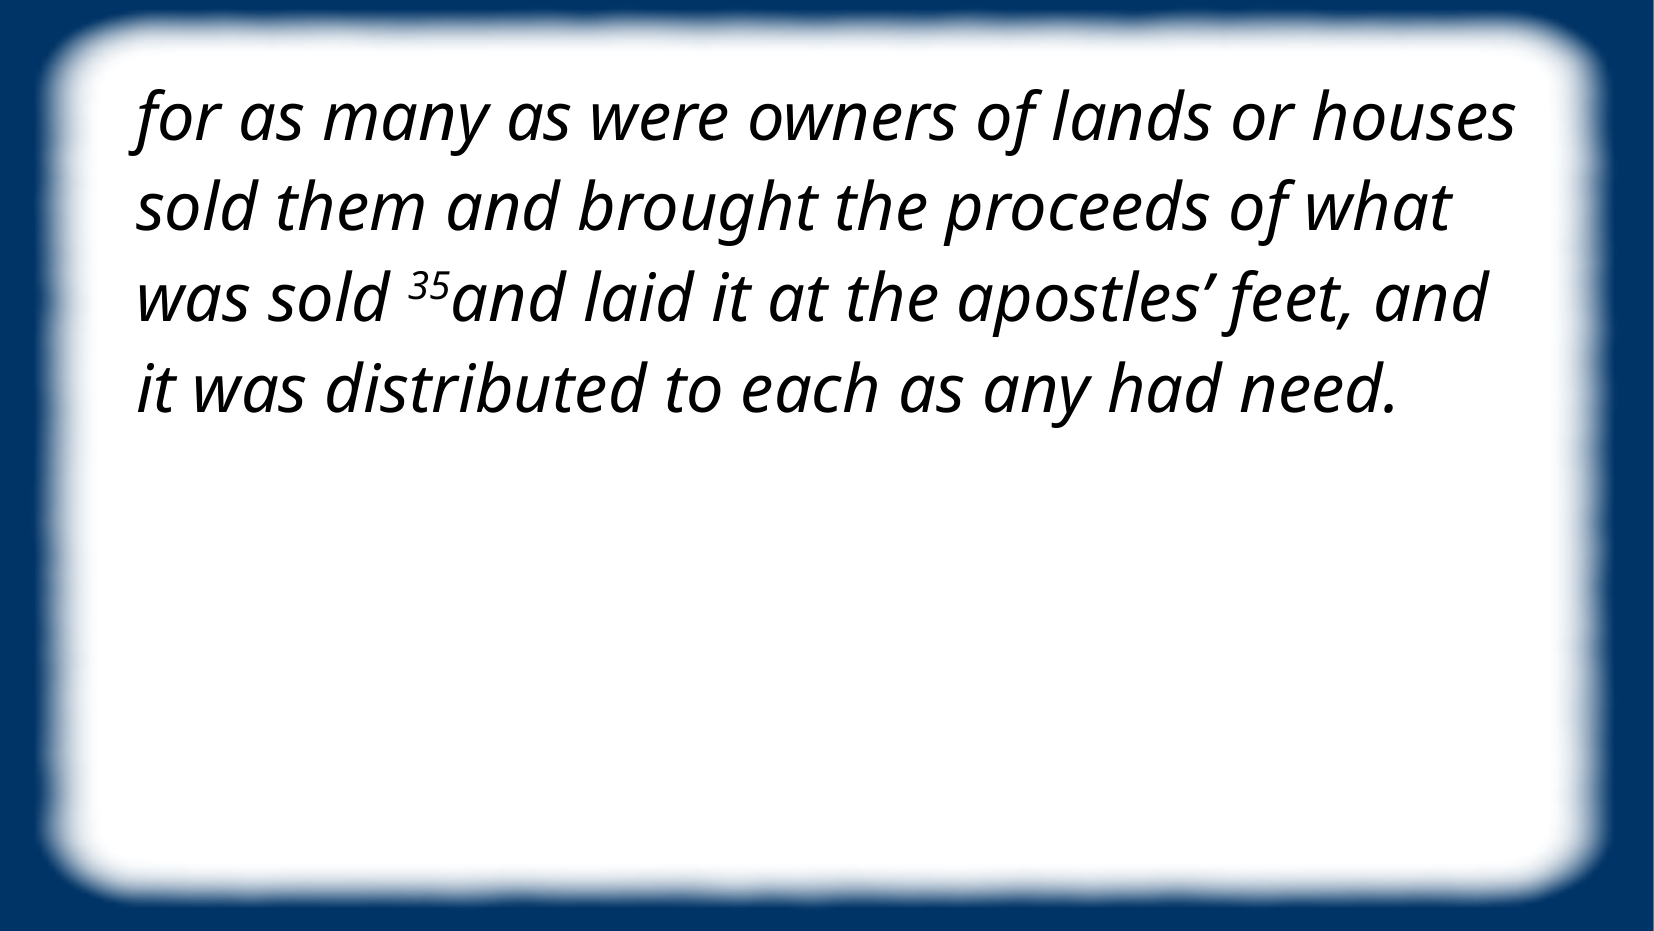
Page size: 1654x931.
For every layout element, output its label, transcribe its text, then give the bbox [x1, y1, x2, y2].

picture [0, 0, 1654, 931]
text_box for as many as were owners of lands or houses sold them and brought the proceeds of what was sold 35and laid it at the apostles’ feet, and it was distributed to each as any had need. [121, 61, 1561, 436]
